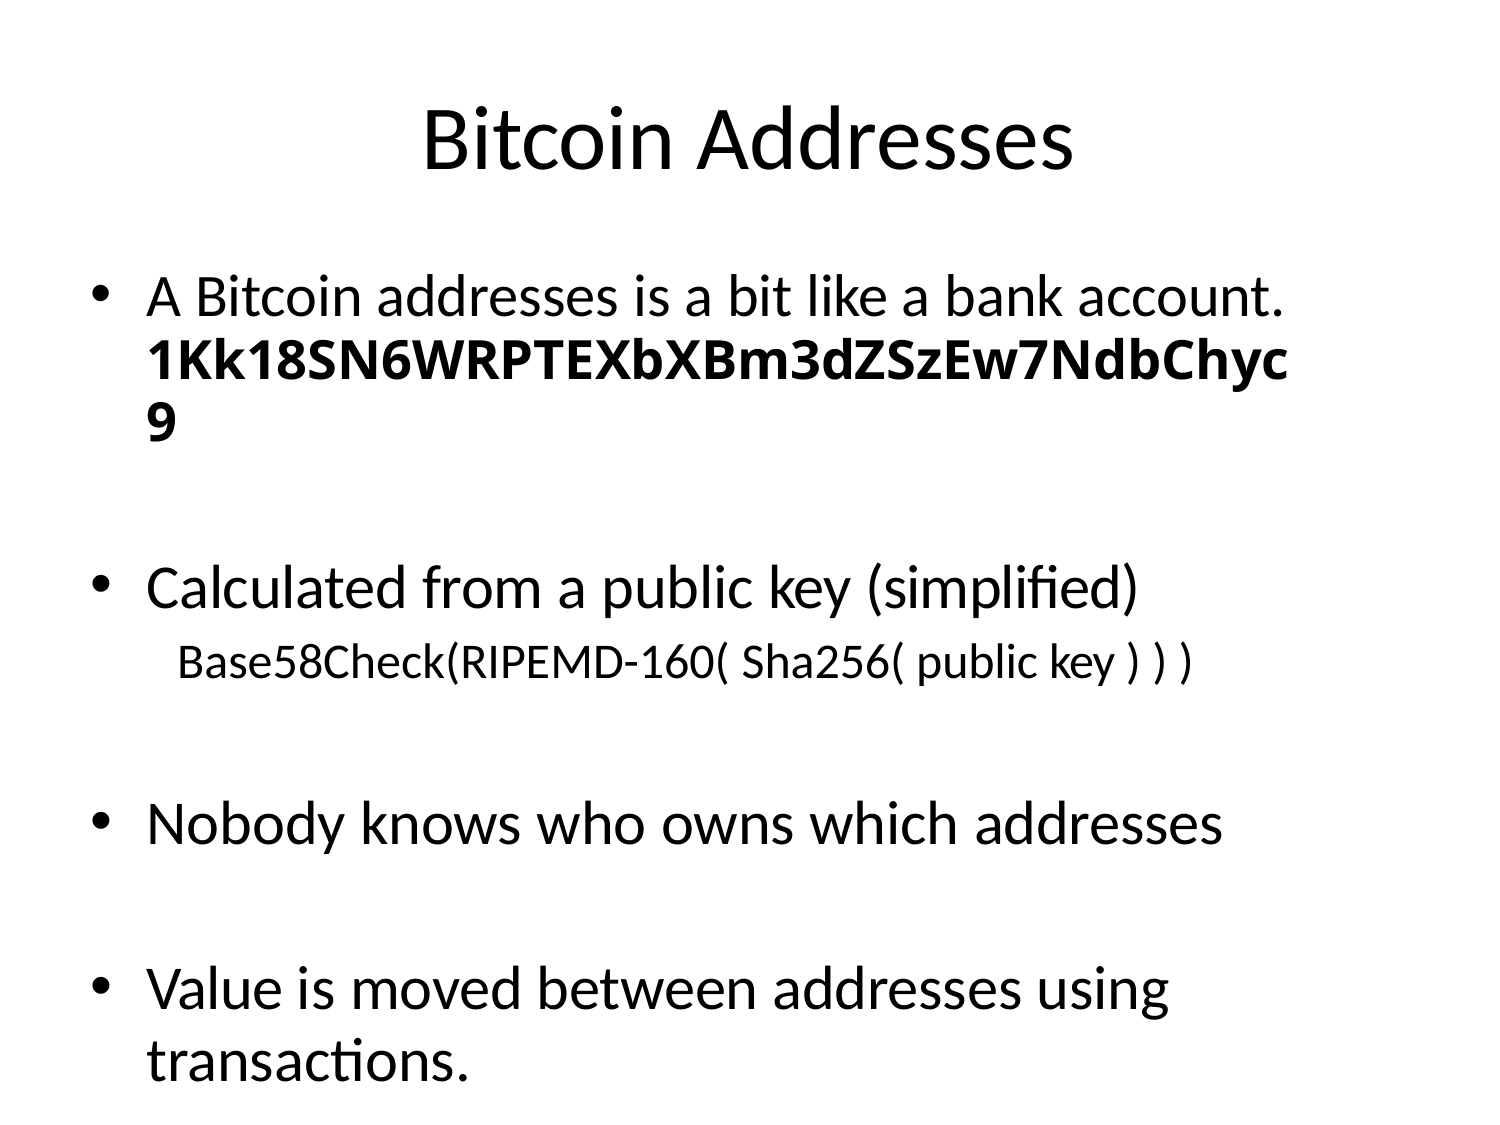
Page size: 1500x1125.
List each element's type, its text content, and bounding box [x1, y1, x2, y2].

title Bitcoin Addresses [90, 33, 1410, 266]
text_box A Bitcoin addresses is a bit like a bank account. 1Kk18SN6WRPTEXbXBm3dZSzEw7NdbChyc9 Calculated from a public key (simplified) Base58Check(RIPEMD-160( Sha256( public key ) ) ) Nobody knows who owns which addresses Value is moved between addresses using transactions. [87, 258, 1292, 1094]
